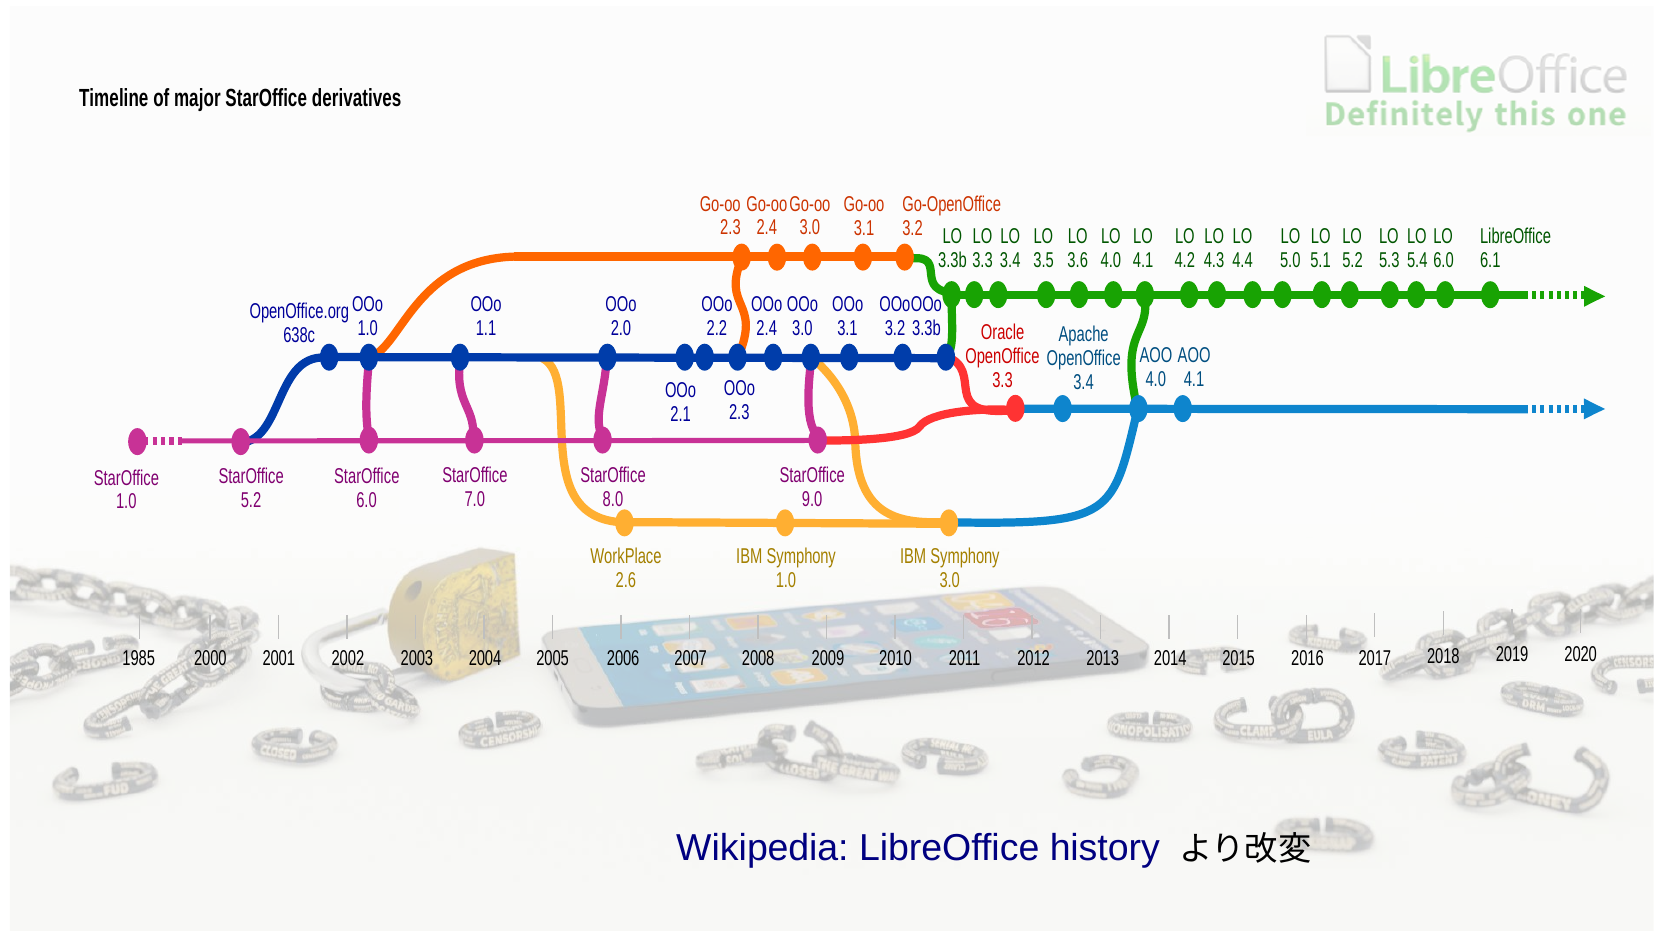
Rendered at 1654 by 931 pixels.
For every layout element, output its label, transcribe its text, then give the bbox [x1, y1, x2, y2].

picture [9, 6, 1654, 931]
text_box Wikipedia: LibreOffice history より改変 [661, 814, 1524, 880]
